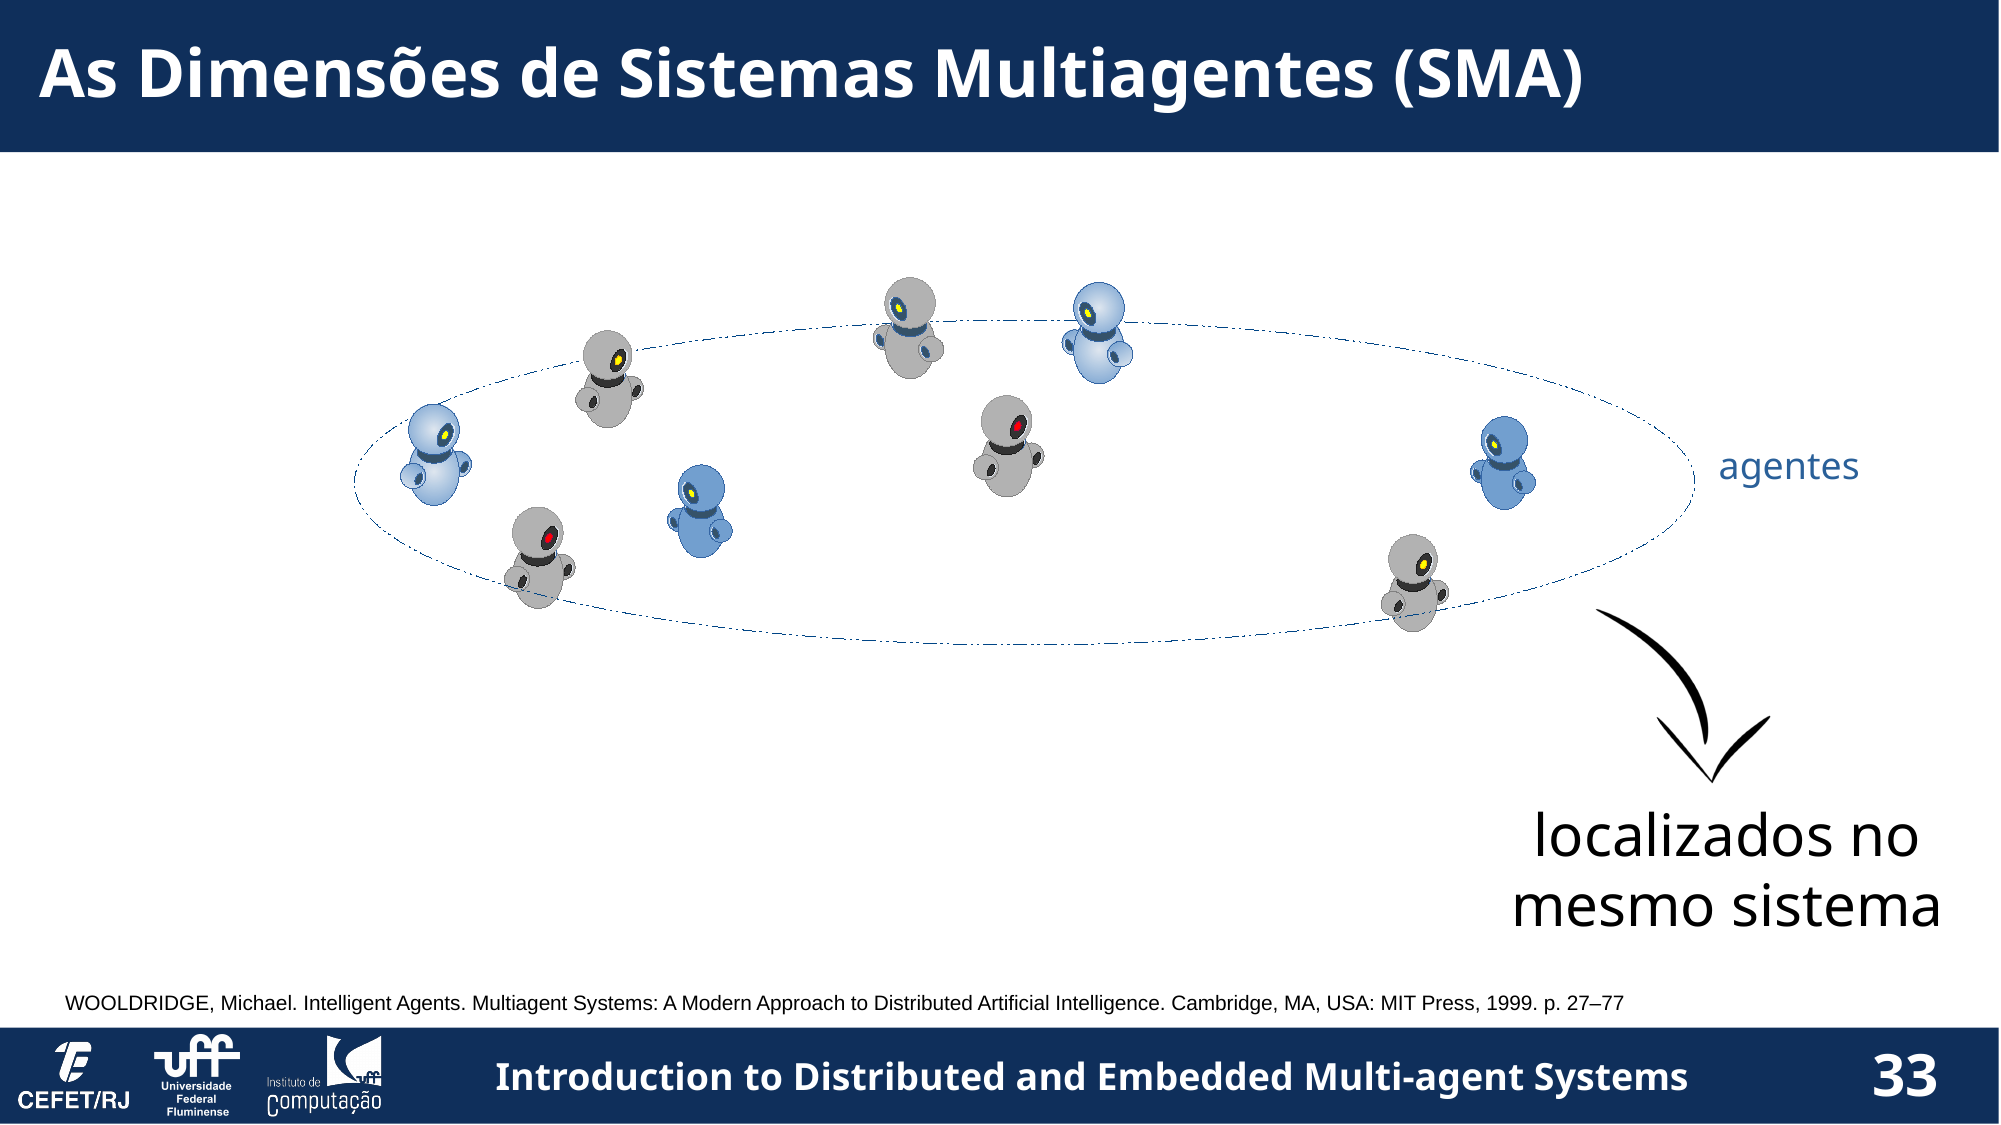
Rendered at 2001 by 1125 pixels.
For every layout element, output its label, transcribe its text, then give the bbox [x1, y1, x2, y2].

text_box [973, 395, 1045, 497]
text_box [1470, 416, 1536, 510]
text_box localizados no mesmo sistema [1417, 790, 2000, 946]
text_box [667, 464, 733, 558]
text_box [1381, 534, 1449, 632]
picture [18, 1021, 129, 1125]
text_box [504, 507, 576, 609]
text_box agentes [1612, 434, 1967, 495]
text_box As Dimensões de Sistemas Multiagentes (SMA) [25, 23, 1999, 119]
text_box [400, 404, 472, 506]
text_box [1061, 282, 1133, 384]
picture [1594, 560, 1785, 790]
text_box [873, 277, 944, 379]
text_box WOOLDRIDGE, Michael. Intelligent Agents. Multiagent Systems: A Modern Approach to Distributed Artificial Intelligence. Cambridge, MA, USA: MIT Press, 1999. p. 27–77 [50, 982, 1969, 1023]
picture [153, 1033, 241, 1121]
picture [265, 1033, 383, 1117]
text_box [575, 330, 644, 428]
